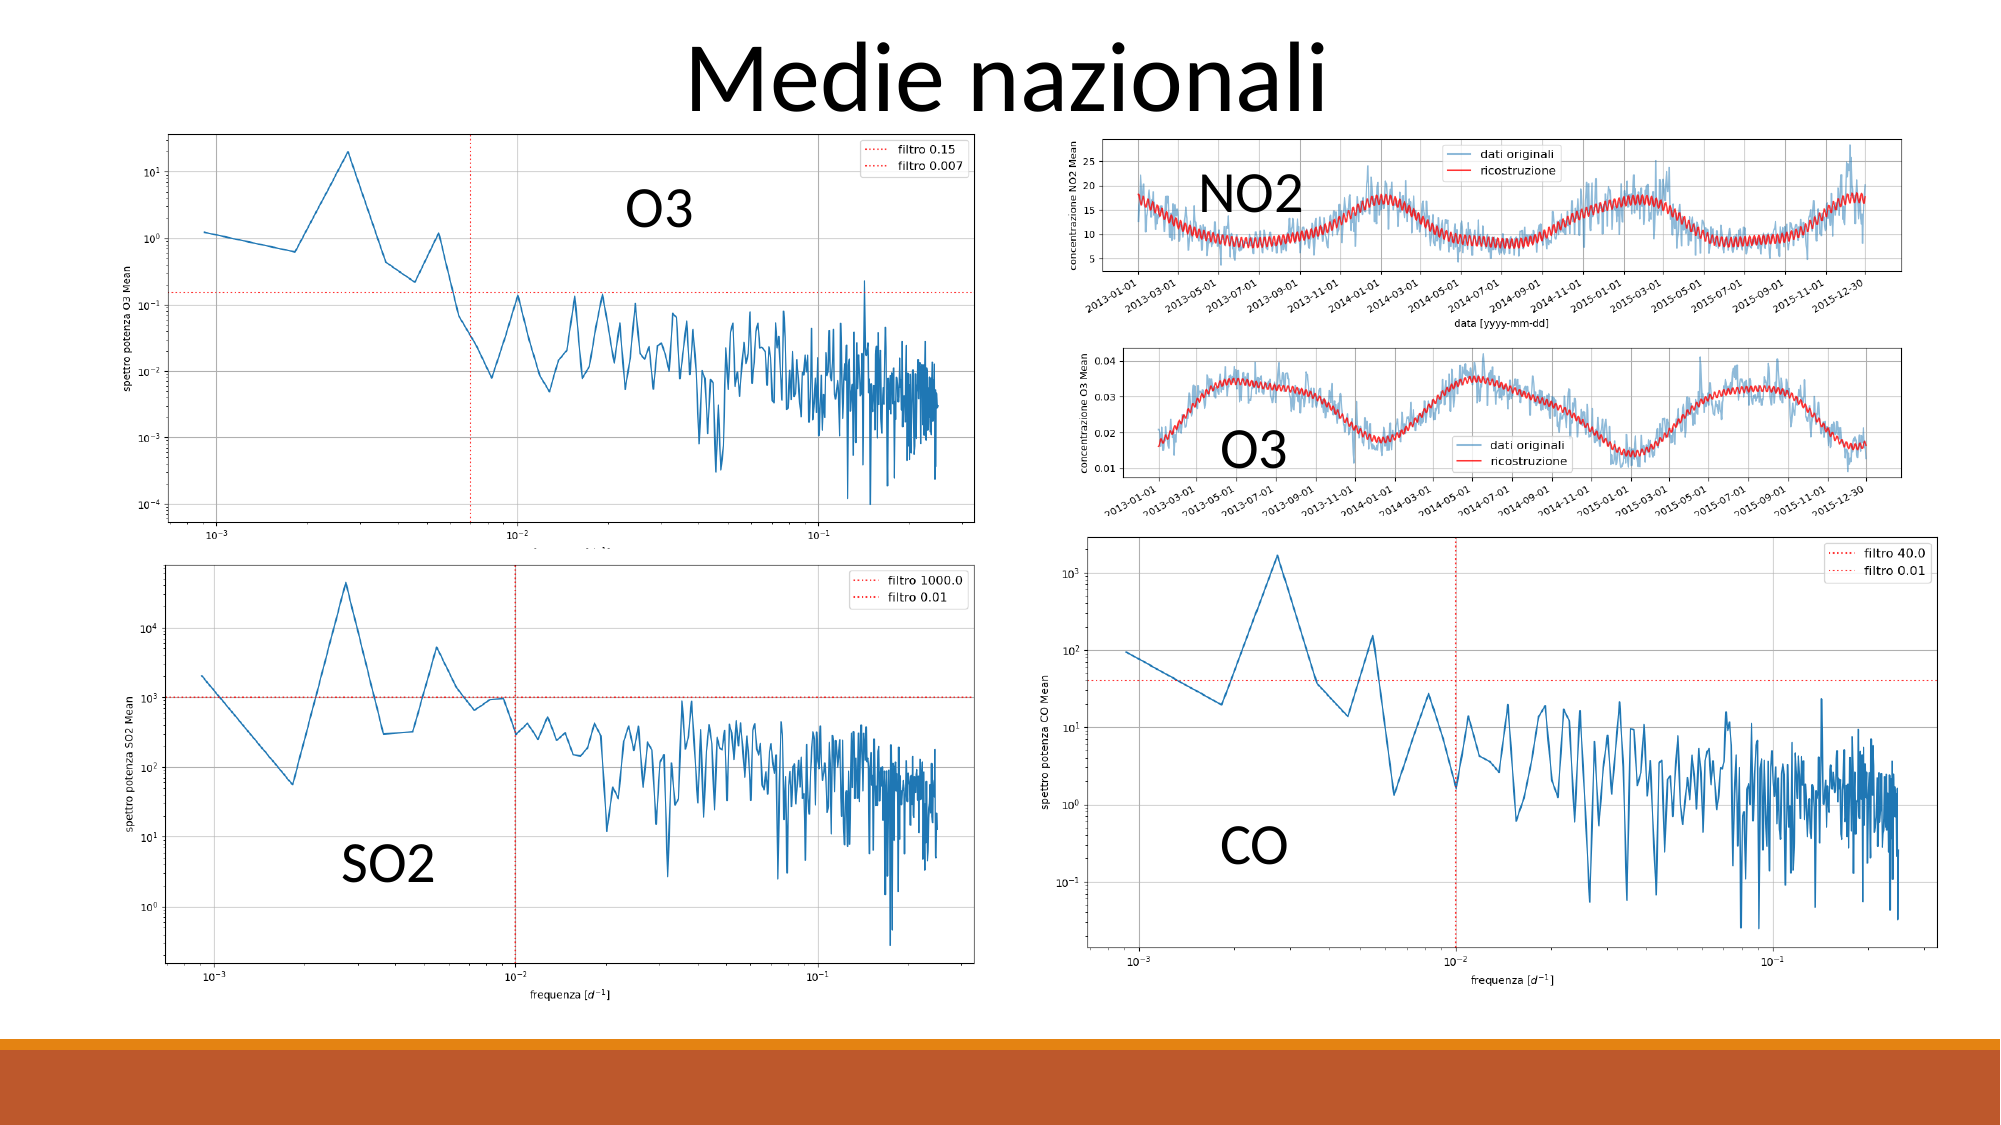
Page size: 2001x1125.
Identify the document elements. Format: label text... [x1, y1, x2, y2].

text_box O3 [1205, 402, 1321, 489]
text_box O3 [610, 161, 760, 248]
picture [31, 120, 1960, 1034]
text_box Medie nazionali [670, 4, 1509, 141]
text_box NO2 [1183, 146, 1342, 233]
text_box CO [1205, 799, 1321, 885]
text_box SO2 [326, 816, 491, 903]
